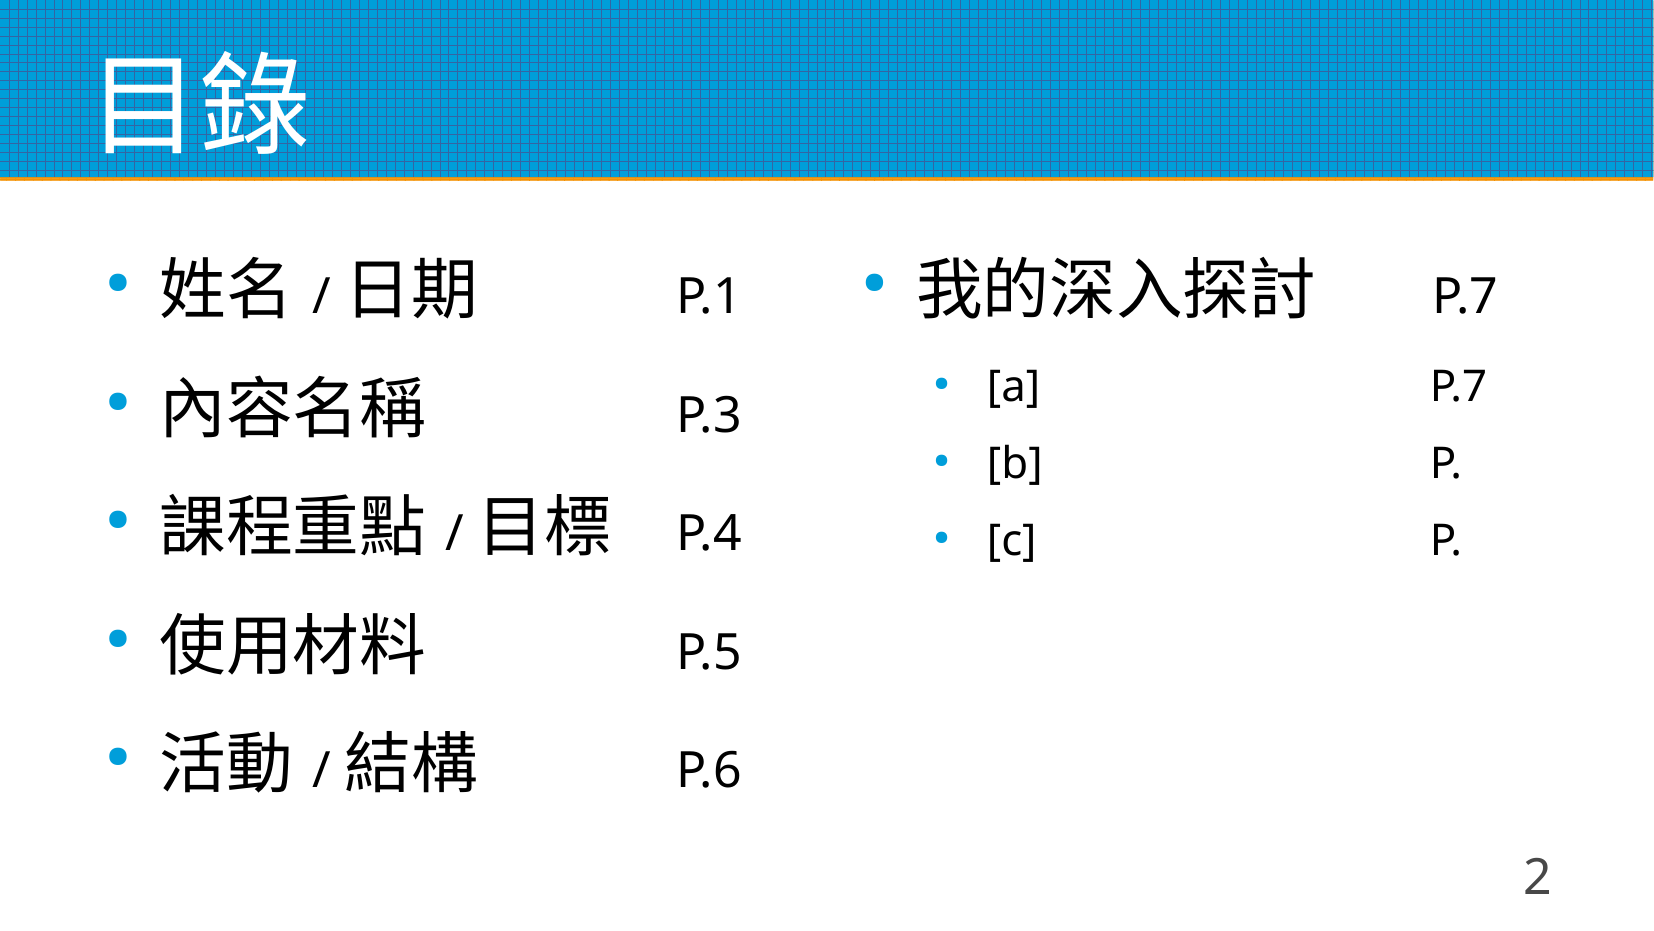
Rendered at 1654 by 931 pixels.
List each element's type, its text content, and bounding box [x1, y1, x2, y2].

list 我的深入探討 P.7 [a] P.7 [b] P. [c] P. [845, 236, 1566, 813]
list 姓名/日期 P.1 內容名稱 P.3 課程重點/目標 P.4 使用材料 P.5 活動/結構 P.6 [88, 236, 809, 813]
title 目錄 [88, 14, 1565, 178]
